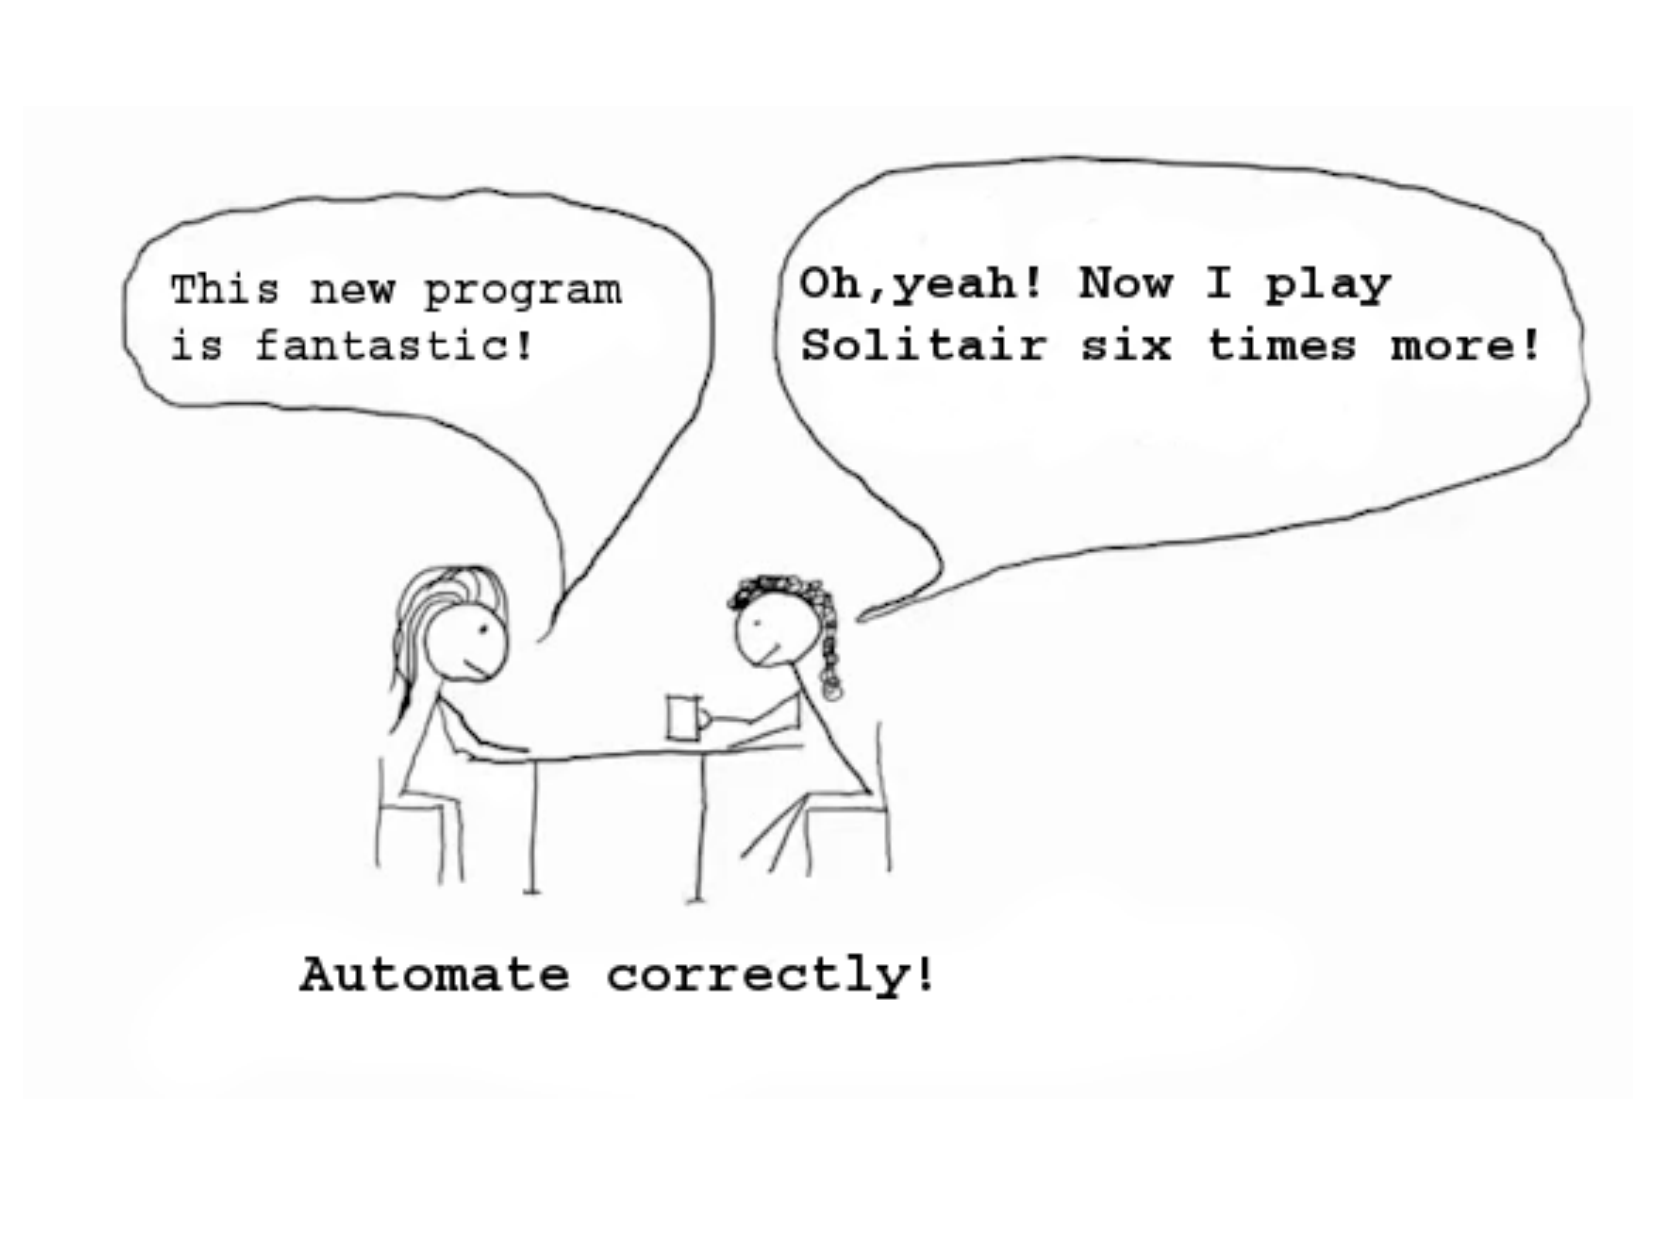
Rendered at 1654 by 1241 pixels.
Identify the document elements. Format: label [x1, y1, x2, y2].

picture [23, 106, 1633, 1099]
